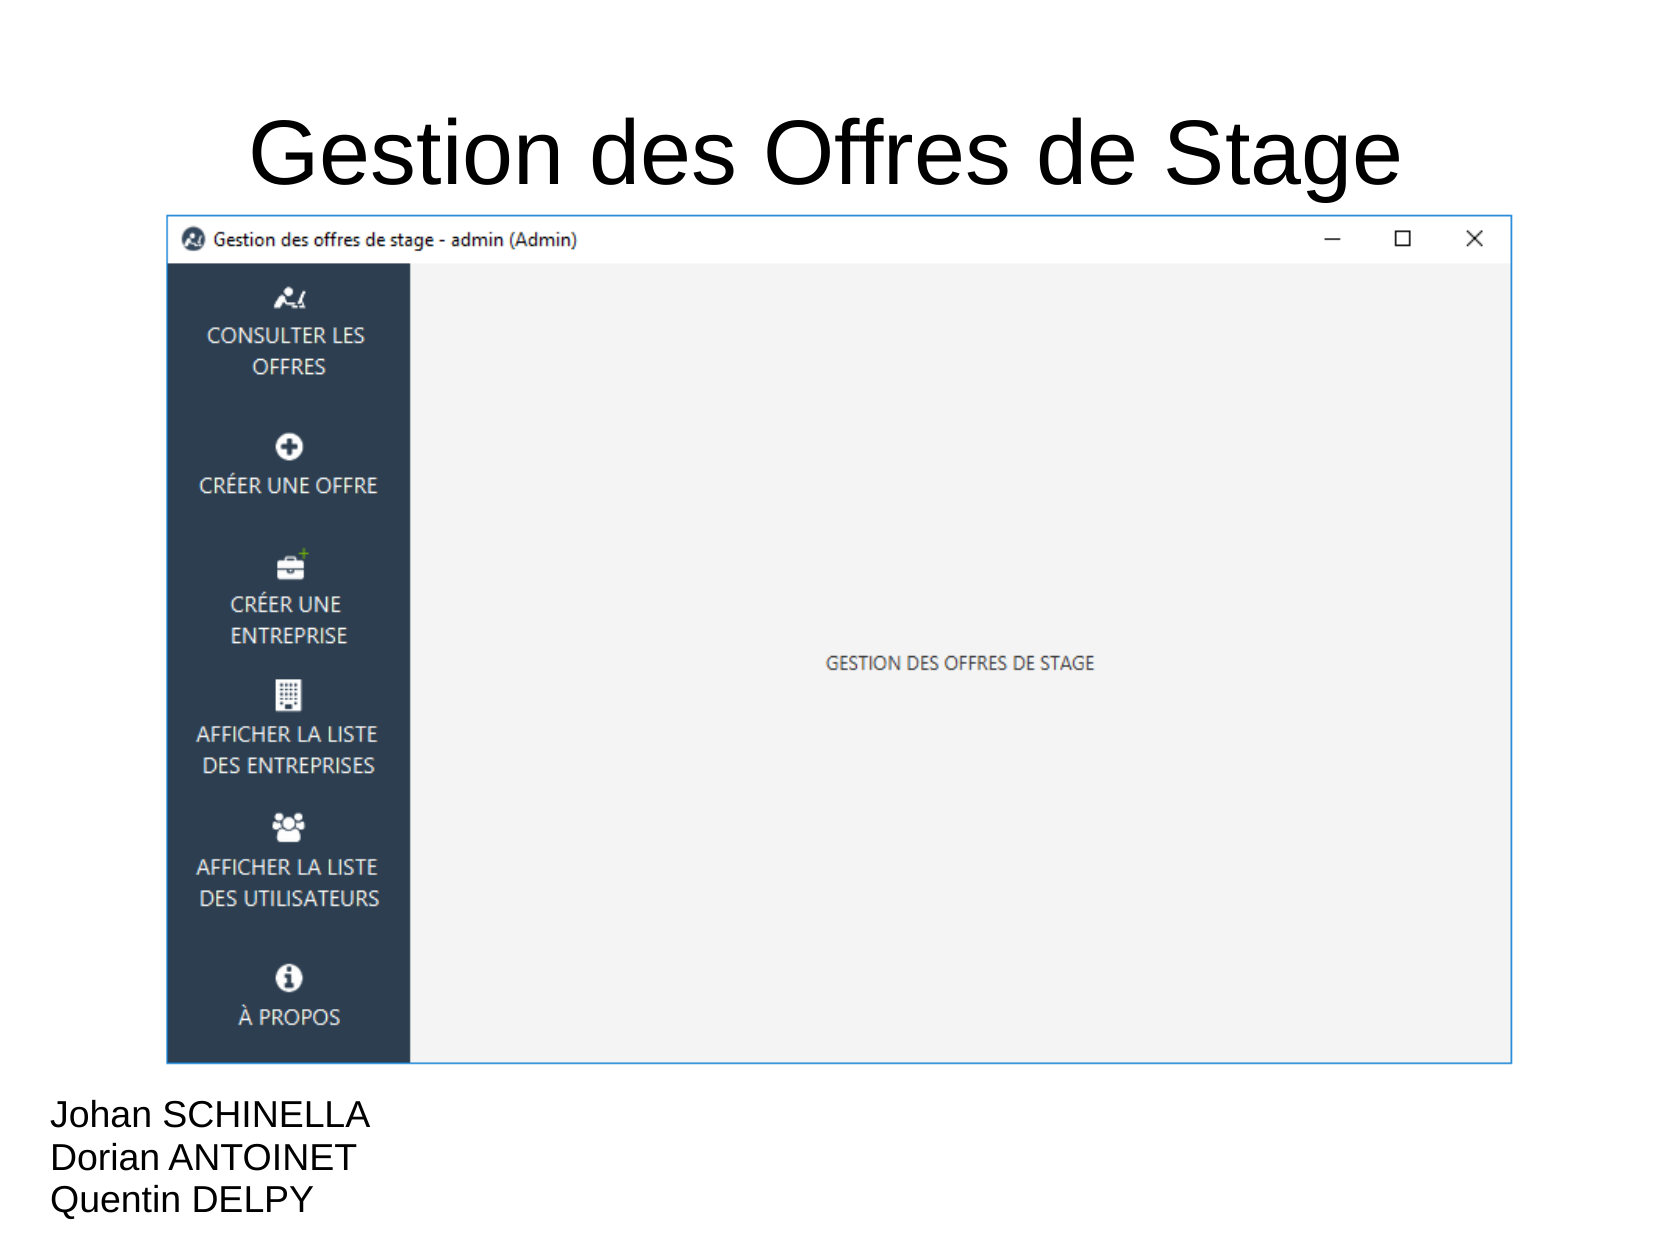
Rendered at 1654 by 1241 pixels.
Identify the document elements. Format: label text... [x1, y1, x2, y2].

title Gestion des Offres de Stage [82, 49, 1571, 257]
text_box Johan SCHINELLA Dorian ANTOINET Quentin DELPY [35, 1086, 438, 1228]
picture [165, 212, 1514, 1069]
